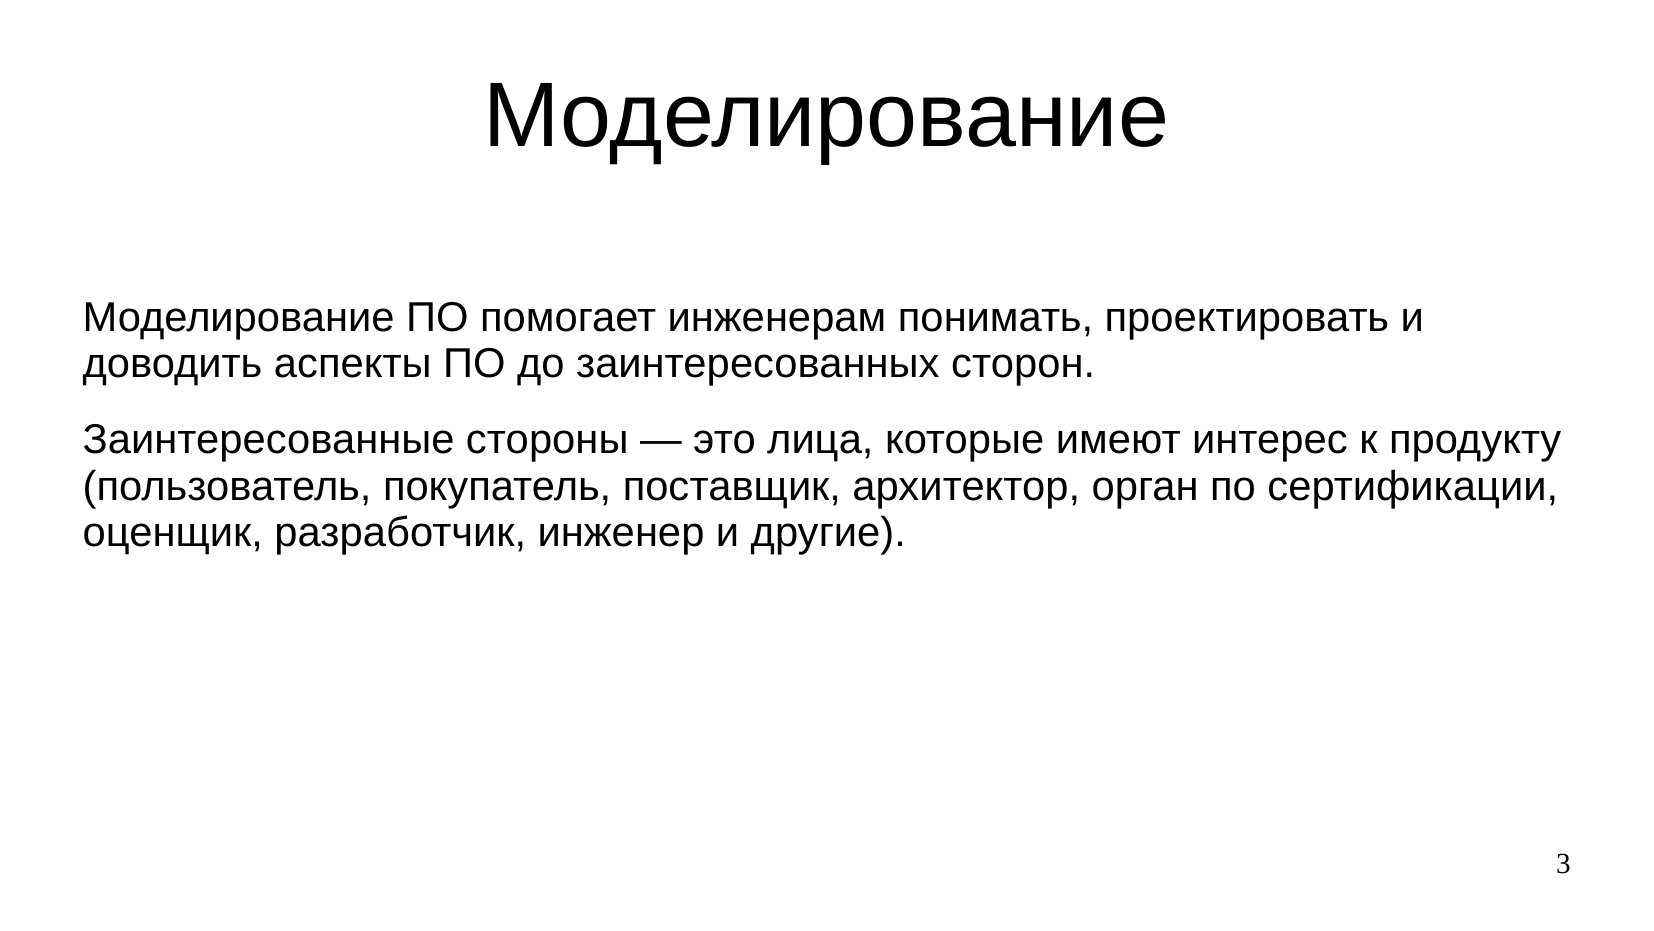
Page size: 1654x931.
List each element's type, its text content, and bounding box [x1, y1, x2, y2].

list Моделирование ПО помогает инженерам понимать, проектировать и доводить аспекты ПО до заинтересованных сторон. Заинтересованные стороны — это лица, которые имеют интерес к продукту (пользователь, покупатель, поставщик, архитектор, орган по сертификации, оценщик, разработчик, инженер и другие). [82, 217, 1571, 758]
title Моделирование [82, 37, 1571, 193]
